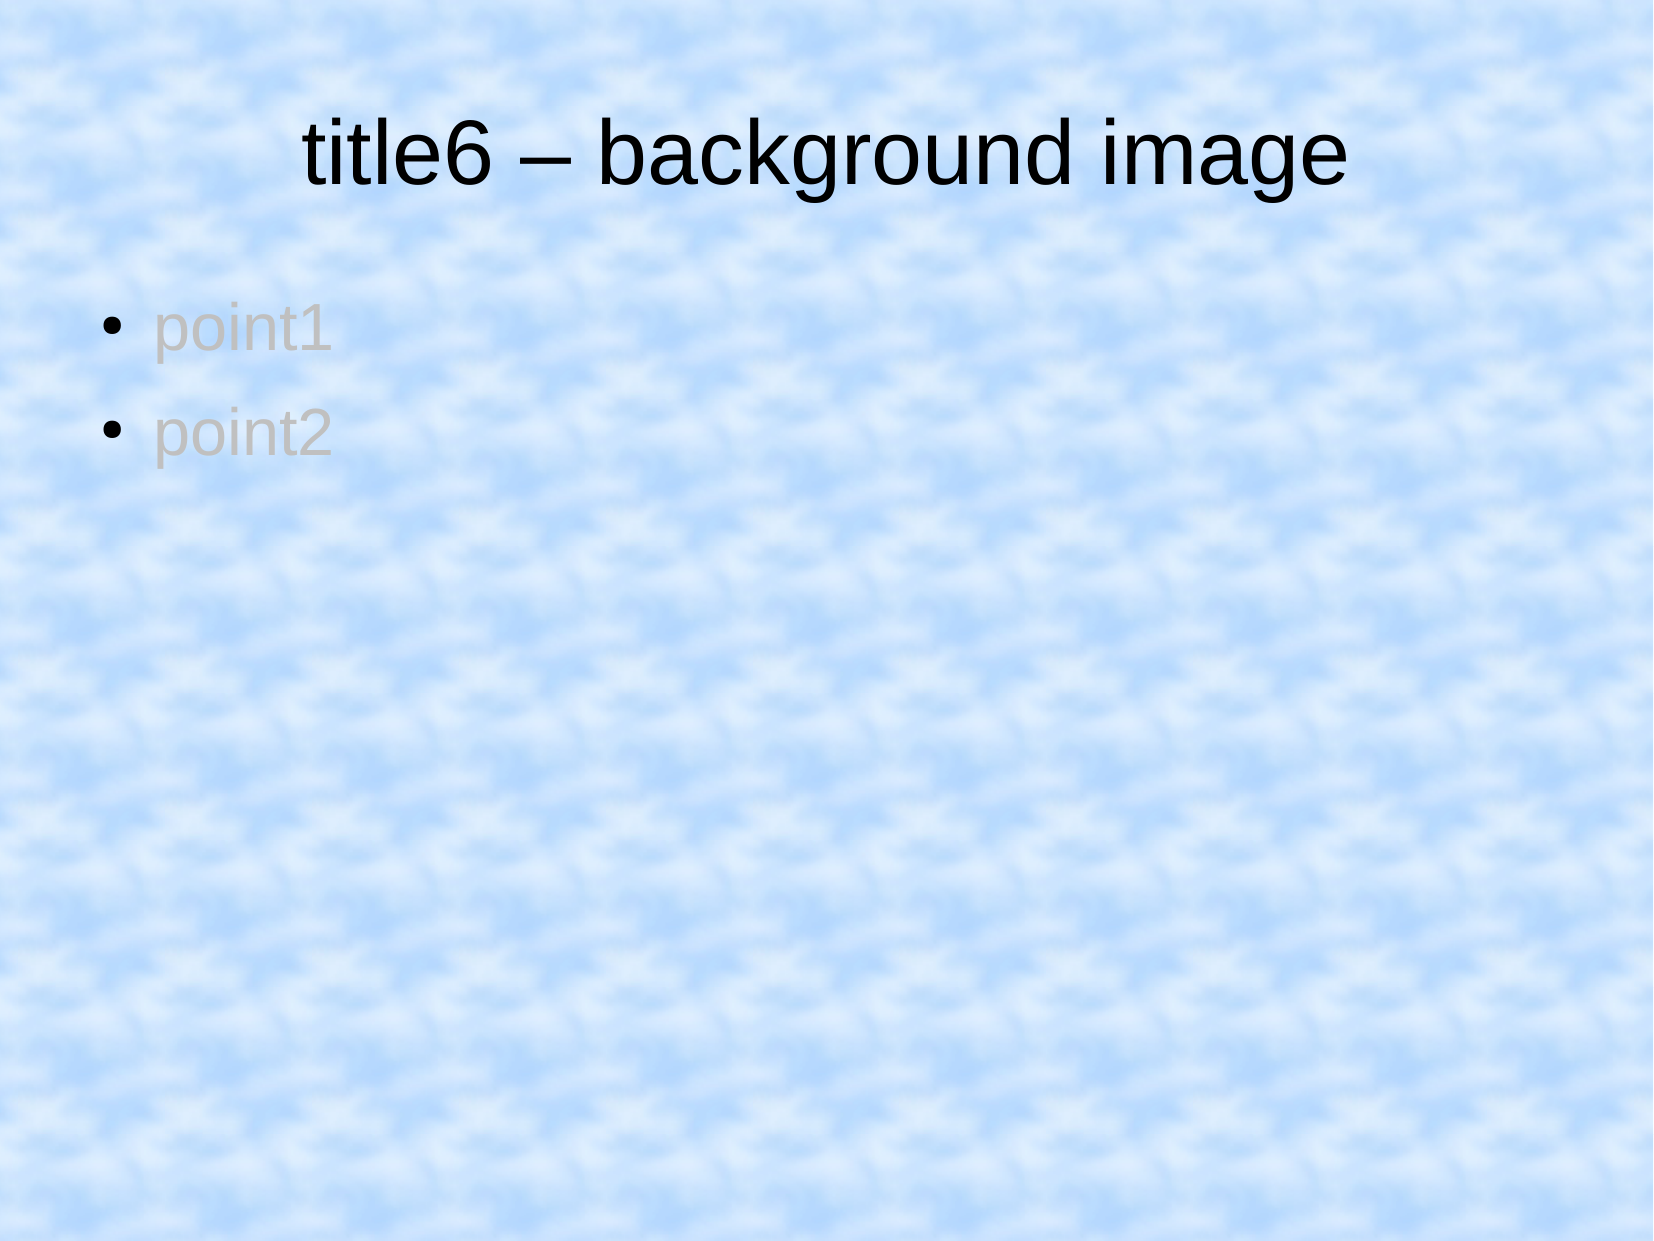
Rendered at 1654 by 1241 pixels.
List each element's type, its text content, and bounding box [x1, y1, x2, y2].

list point1 point2 [82, 290, 1538, 1010]
title title6 – background image [82, 49, 1571, 257]
picture [0, 0, 1654, 1241]
